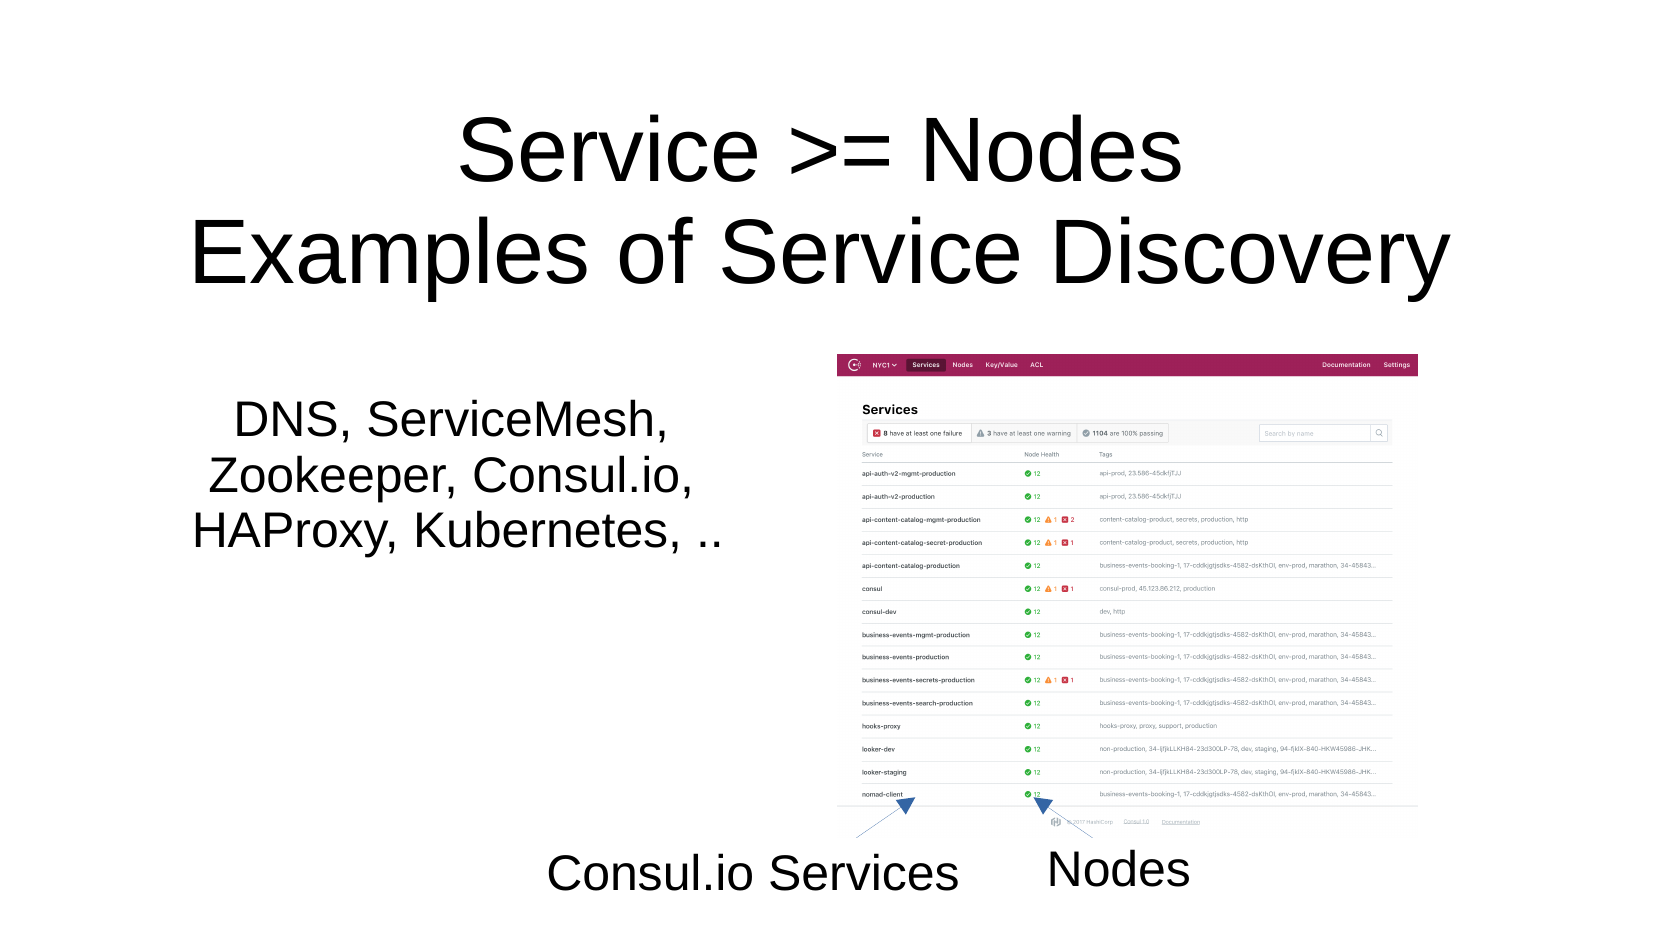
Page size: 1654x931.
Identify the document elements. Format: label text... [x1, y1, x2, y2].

text_box DNS, ServiceMesh, Zookeeper, Consul.io, HAProxy, Kubernetes, .. [177, 383, 740, 566]
picture [837, 354, 1418, 838]
text_box Consul.io Services [531, 837, 975, 909]
title Service >= Nodes Examples of Service Discovery [76, 97, 1565, 304]
text_box Nodes [1031, 834, 1209, 912]
